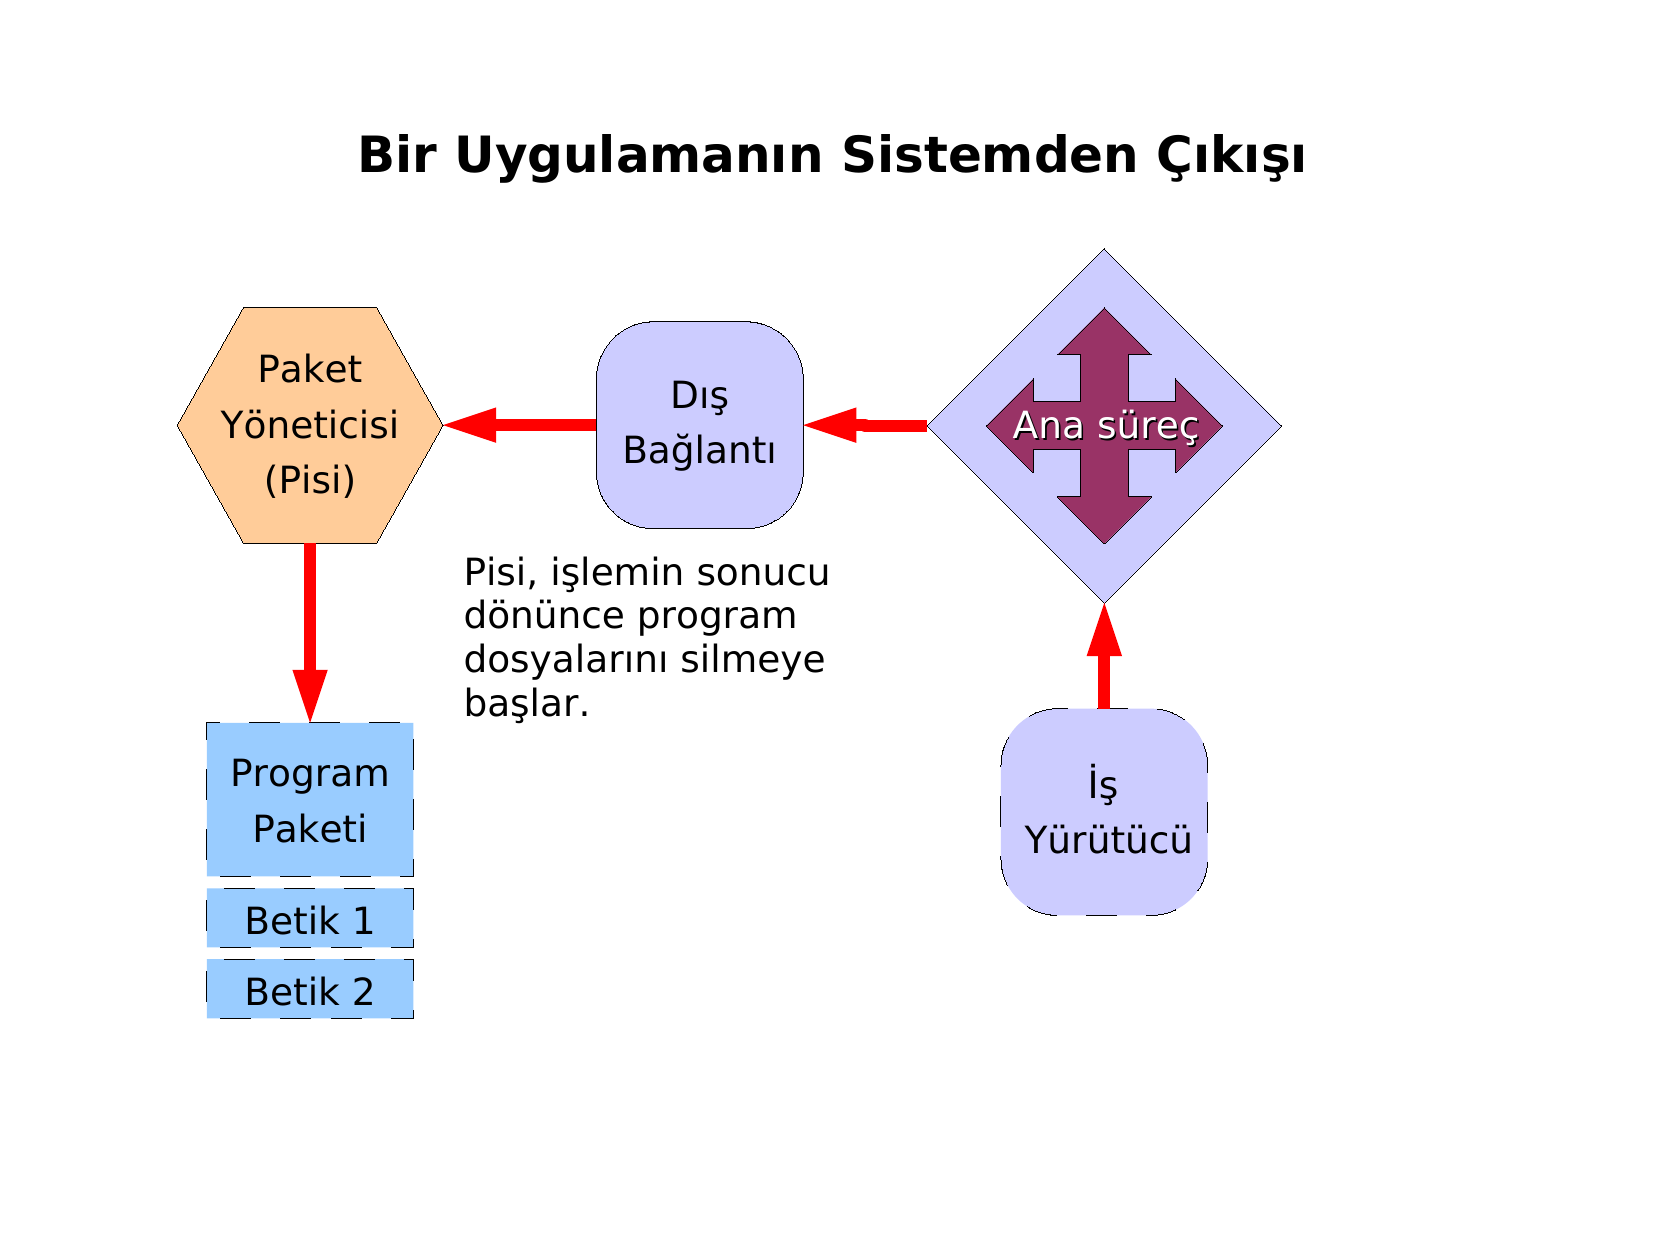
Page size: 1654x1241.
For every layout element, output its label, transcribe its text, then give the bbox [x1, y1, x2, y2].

text_box Program Paketi [215, 744, 405, 859]
text_box [177, 375, 205, 475]
text_box Betik 2 [229, 963, 391, 1022]
text_box [1005, 504, 1204, 603]
text_box [206, 888, 414, 948]
text_box Betik 1 [229, 892, 391, 951]
text_box Bir Uygulamanın Sistemden Çıkışı [342, 118, 1324, 192]
text_box [225, 307, 396, 340]
text_box Paket Yöneticisi (Pisi) [205, 340, 415, 510]
text_box Dış Bağlantı [607, 366, 793, 481]
text_box [927, 248, 1252, 496]
text_box [224, 510, 396, 544]
text_box Ana süreç [997, 396, 1270, 504]
text_box Pisi, işlemin sonucu dönünce program dosyalarını silmeye başlar. [448, 543, 846, 733]
text_box [1000, 708, 1207, 916]
text_box [1270, 414, 1282, 438]
text_box [415, 375, 443, 475]
text_box [206, 959, 414, 1019]
text_box [206, 722, 414, 877]
text_box [596, 321, 804, 529]
text_box İş Yürütücü [1009, 755, 1209, 870]
